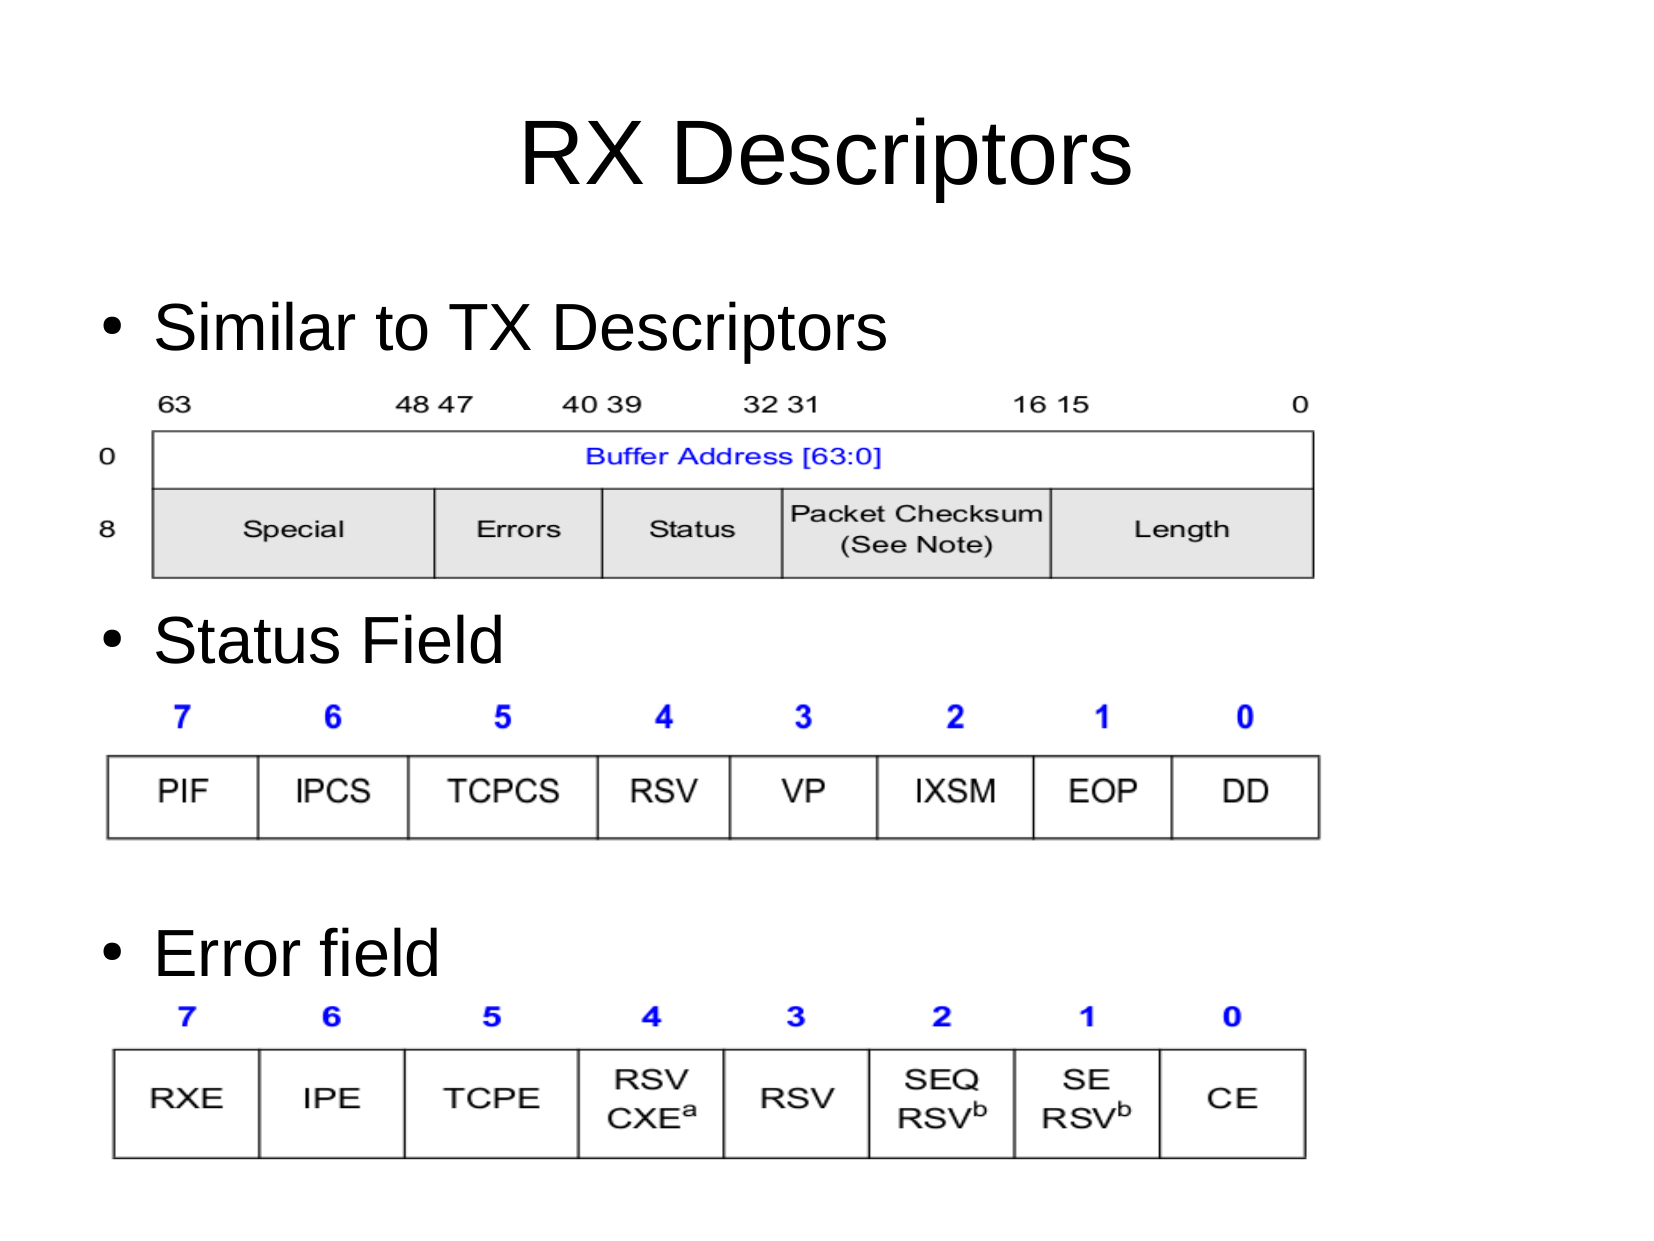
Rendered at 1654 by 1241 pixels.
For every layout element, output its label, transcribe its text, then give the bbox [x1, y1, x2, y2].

picture [82, 374, 1348, 601]
list Similar to TX Descriptors Status Field Error field [82, 290, 1571, 1010]
picture [95, 689, 1351, 858]
title RX Descriptors [82, 49, 1571, 257]
picture [100, 989, 1321, 1171]
